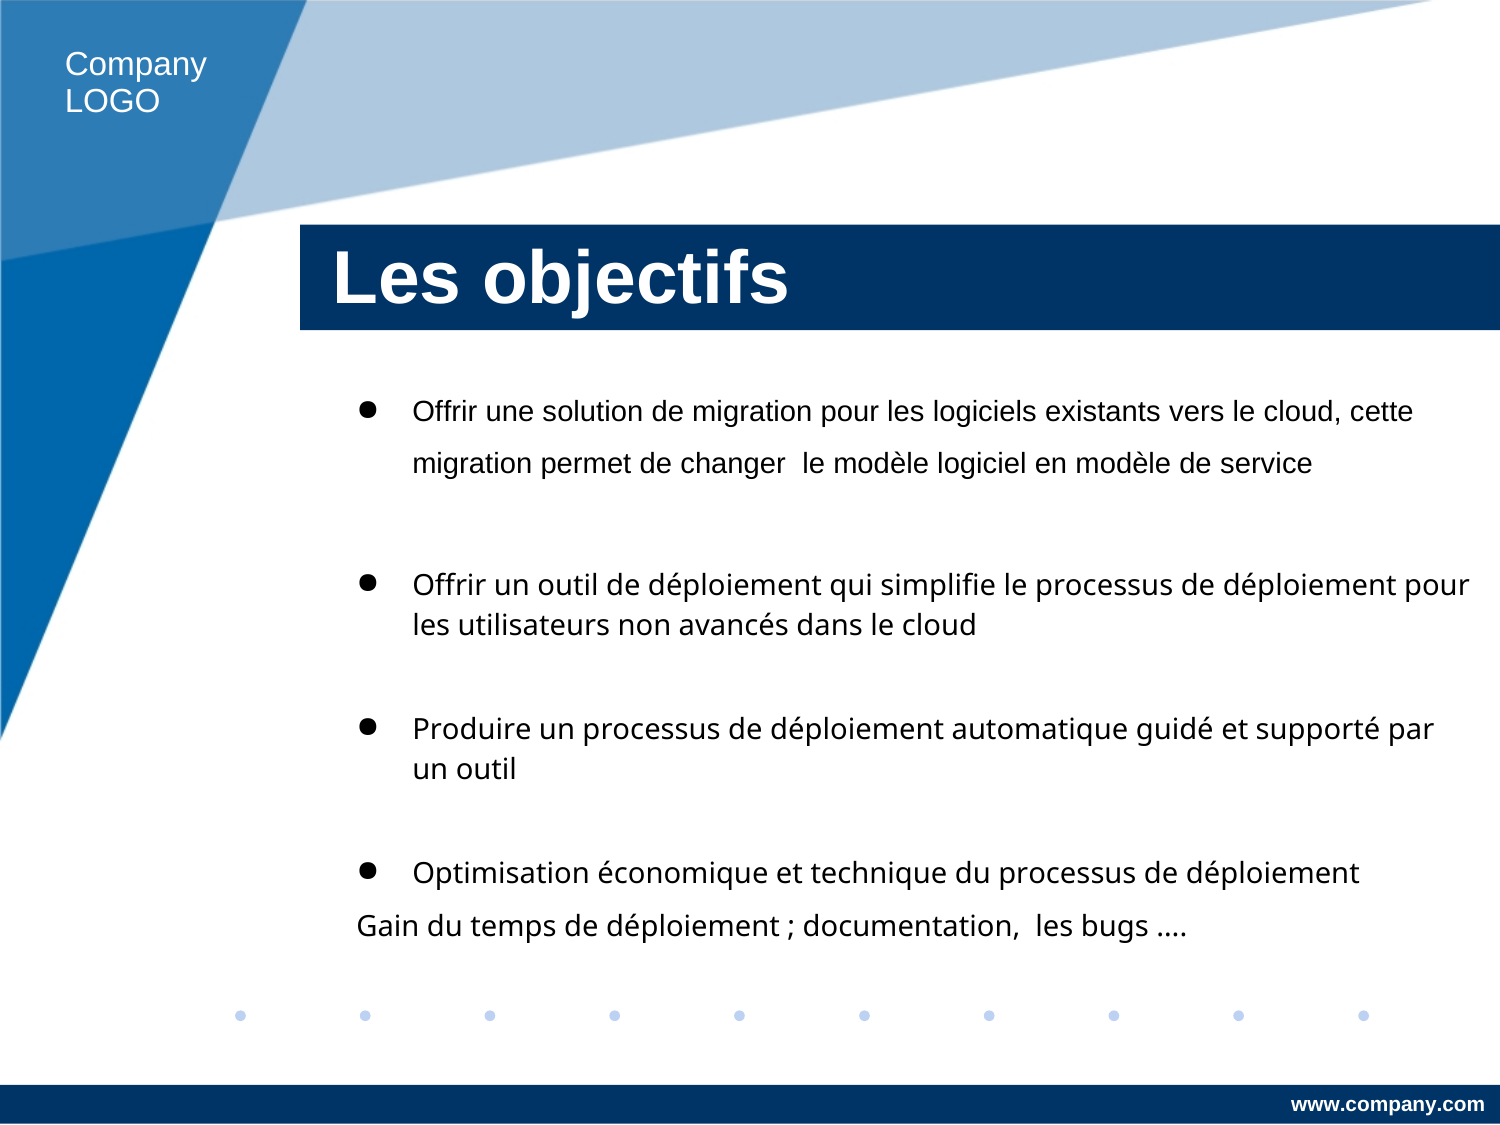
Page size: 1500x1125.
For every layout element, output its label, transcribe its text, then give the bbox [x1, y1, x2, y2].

picture [0, 0, 1500, 842]
list Offrir une solution de migration pour les logiciels existants vers le cloud, cette migration permet de changer le modèle logiciel en modèle de service Offrir un outil de déploiement qui simplifie le processus de déploiement pour les utilisateurs non avancés dans le cloud Produire un processus de déploiement automatique guidé et supporté par un outil Optimisation économique et technique du processus de déploiement Gain du temps de déploiement ; documentation, les bugs …. [299, 350, 1475, 1003]
title Les objectifs [300, 224, 1500, 331]
